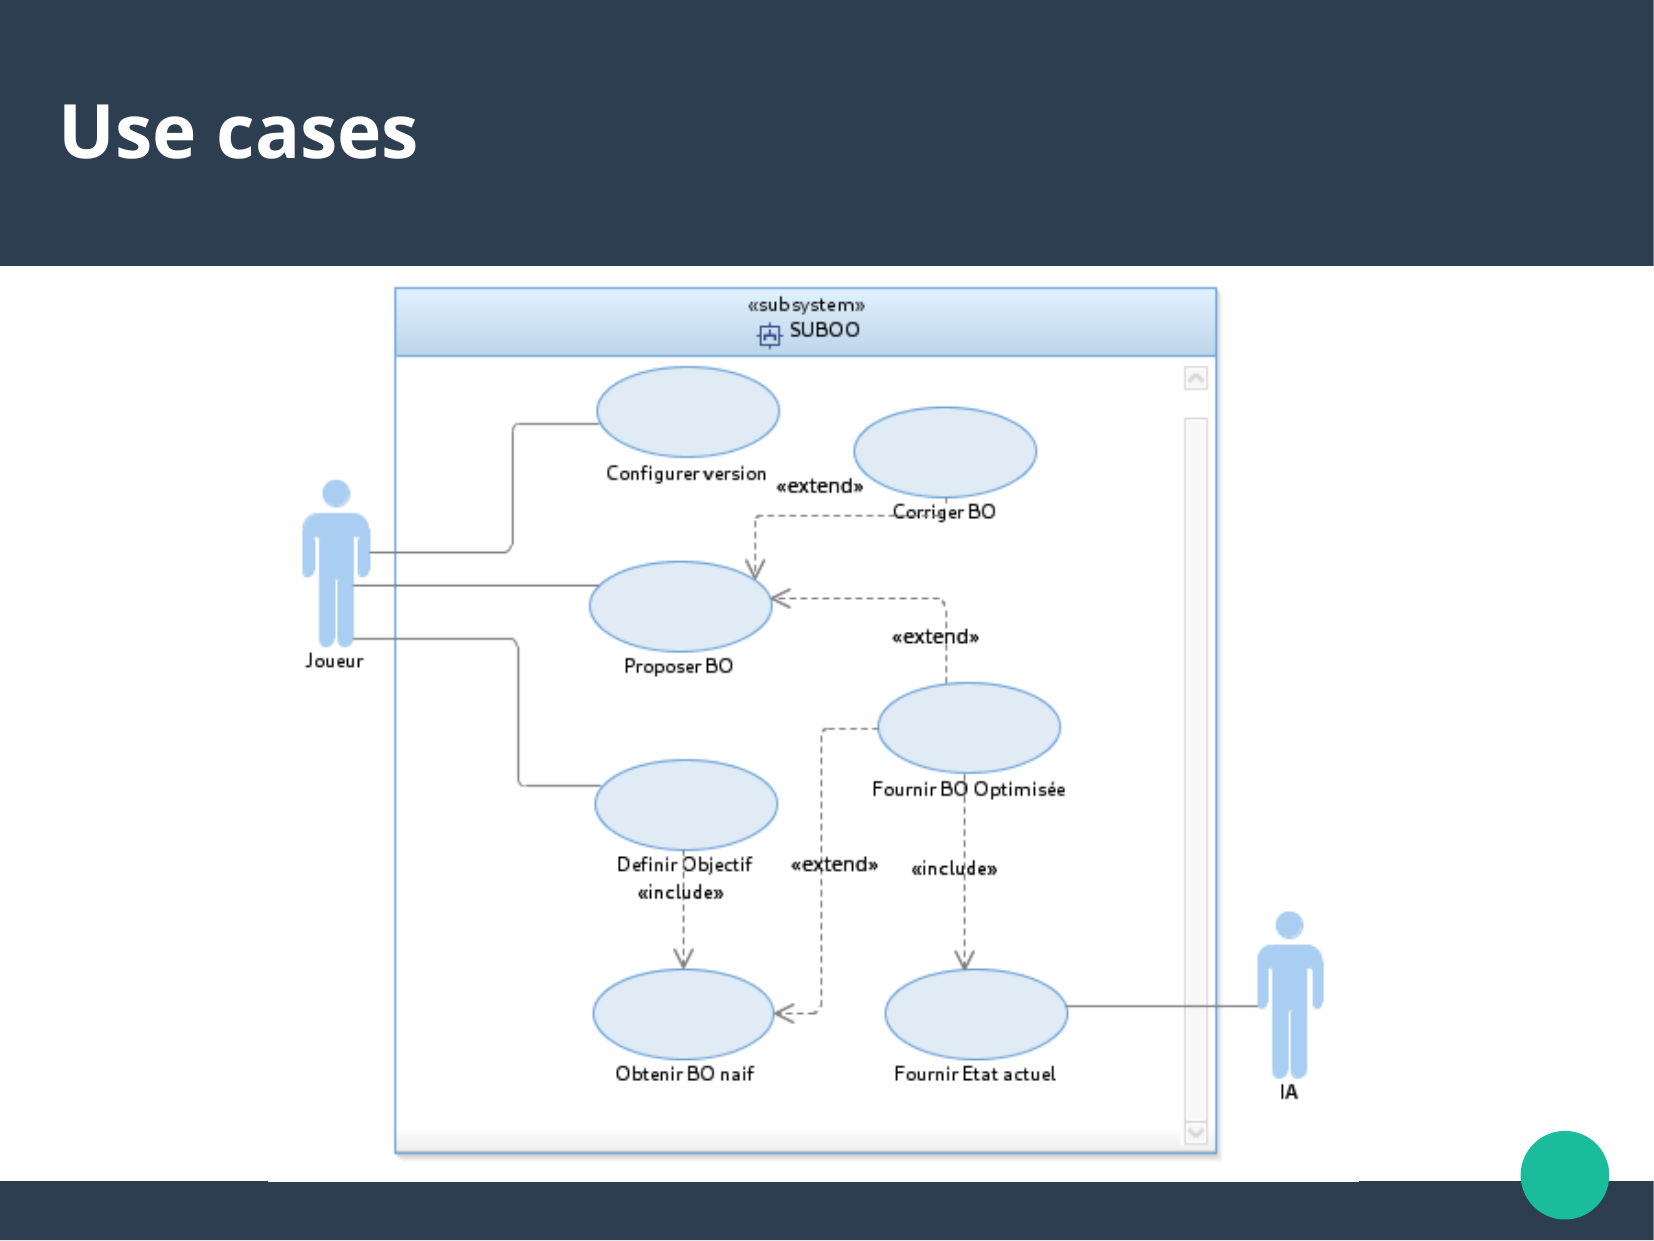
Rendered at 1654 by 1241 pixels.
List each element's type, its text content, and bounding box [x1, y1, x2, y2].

title Use cases [59, 49, 1595, 207]
picture [268, 271, 1359, 1182]
